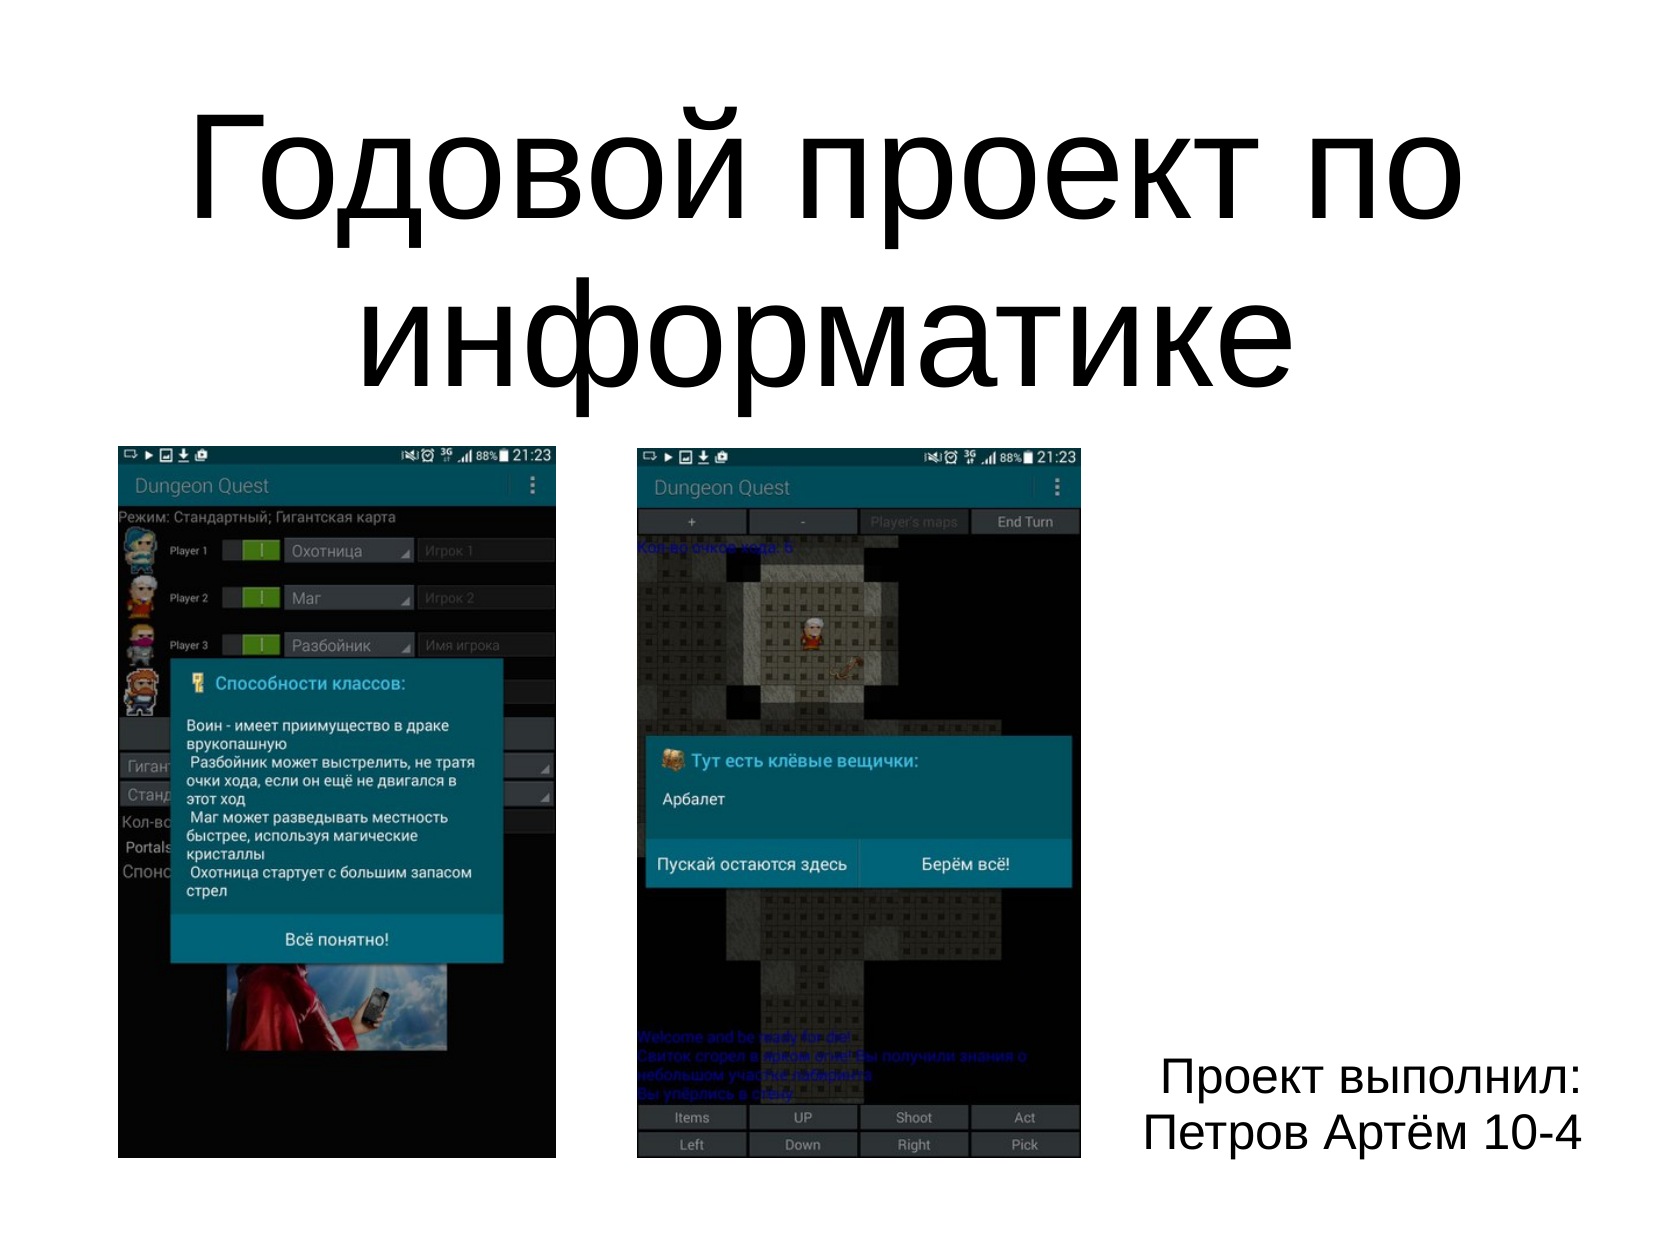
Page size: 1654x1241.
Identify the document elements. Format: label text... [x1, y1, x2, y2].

subtitle Проект выполнил: Петров Артём 10-4 [850, 1039, 1583, 1170]
title Годовой проект по информатике [82, 82, 1571, 418]
picture [637, 448, 1081, 1158]
picture [118, 446, 556, 1158]
